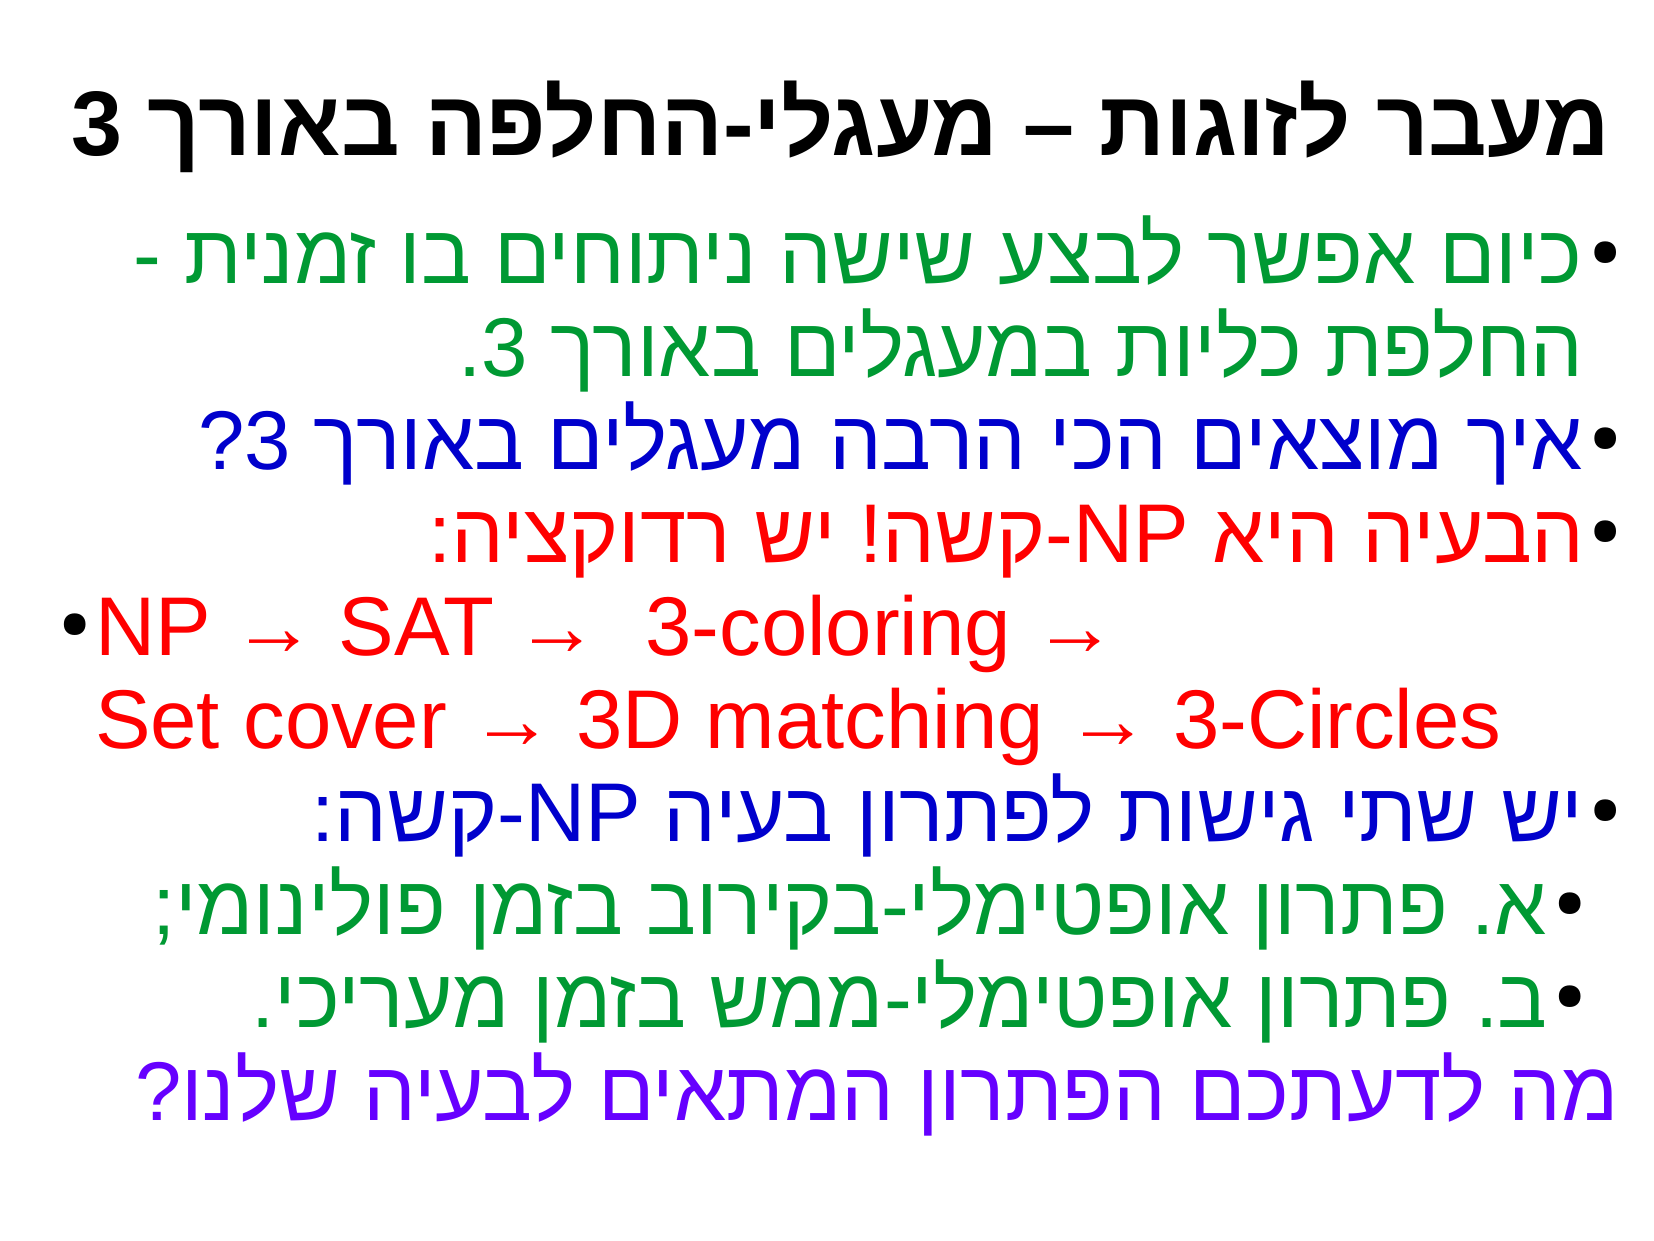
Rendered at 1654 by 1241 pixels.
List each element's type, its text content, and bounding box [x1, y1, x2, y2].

title מעבר לזוגות – מעגלי-החלפה באורך 3 [30, 21, 1654, 227]
text_box כיום אפשר לבצע שישה ניתוחים בו זמנית - החלפת כליות במעגלים באורך 3. איך מוצאים הכי הרבה מעגלים באורך 3? הבעיה היא NP-קשה! יש רדוקציה: NP → SAT → 3-coloring → Set cover → 3D matching → 3-Circles יש שתי גישות לפתרון בעיה NP-קשה: א. פתרון אופטימלי-בקירוב בזמן פולינומי; ב. פתרון אופטימלי-ממש בזמן מעריכי. מה לדעתכם הפתרון המתאים לבעיה שלנו? [45, 200, 1636, 1146]
